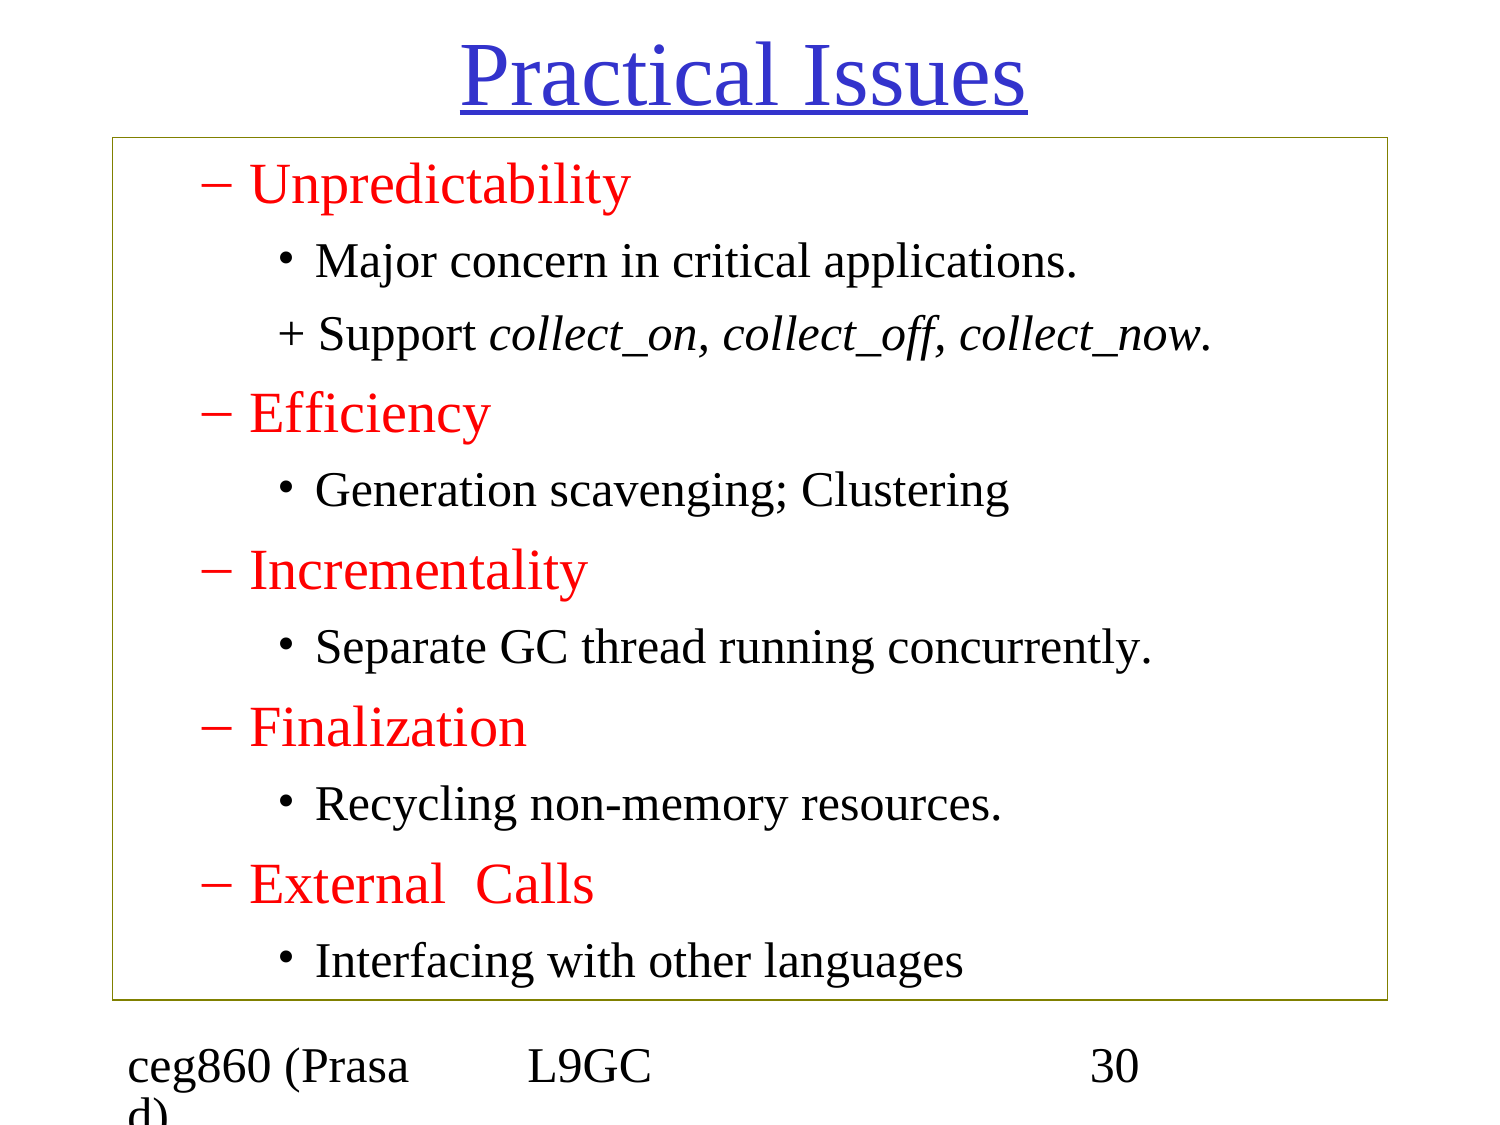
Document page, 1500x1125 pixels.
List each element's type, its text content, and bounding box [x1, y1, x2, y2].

list Unpredictability Major concern in critical applications. + Support collect_on, collect_off, collect_now. Efficiency Generation scavenging; Clustering Incrementality Separate GC thread running concurrently. Finalization Recycling non-memory resources. External Calls Interfacing with other languages [112, 137, 1388, 1000]
title Practical Issues [112, 0, 1375, 137]
